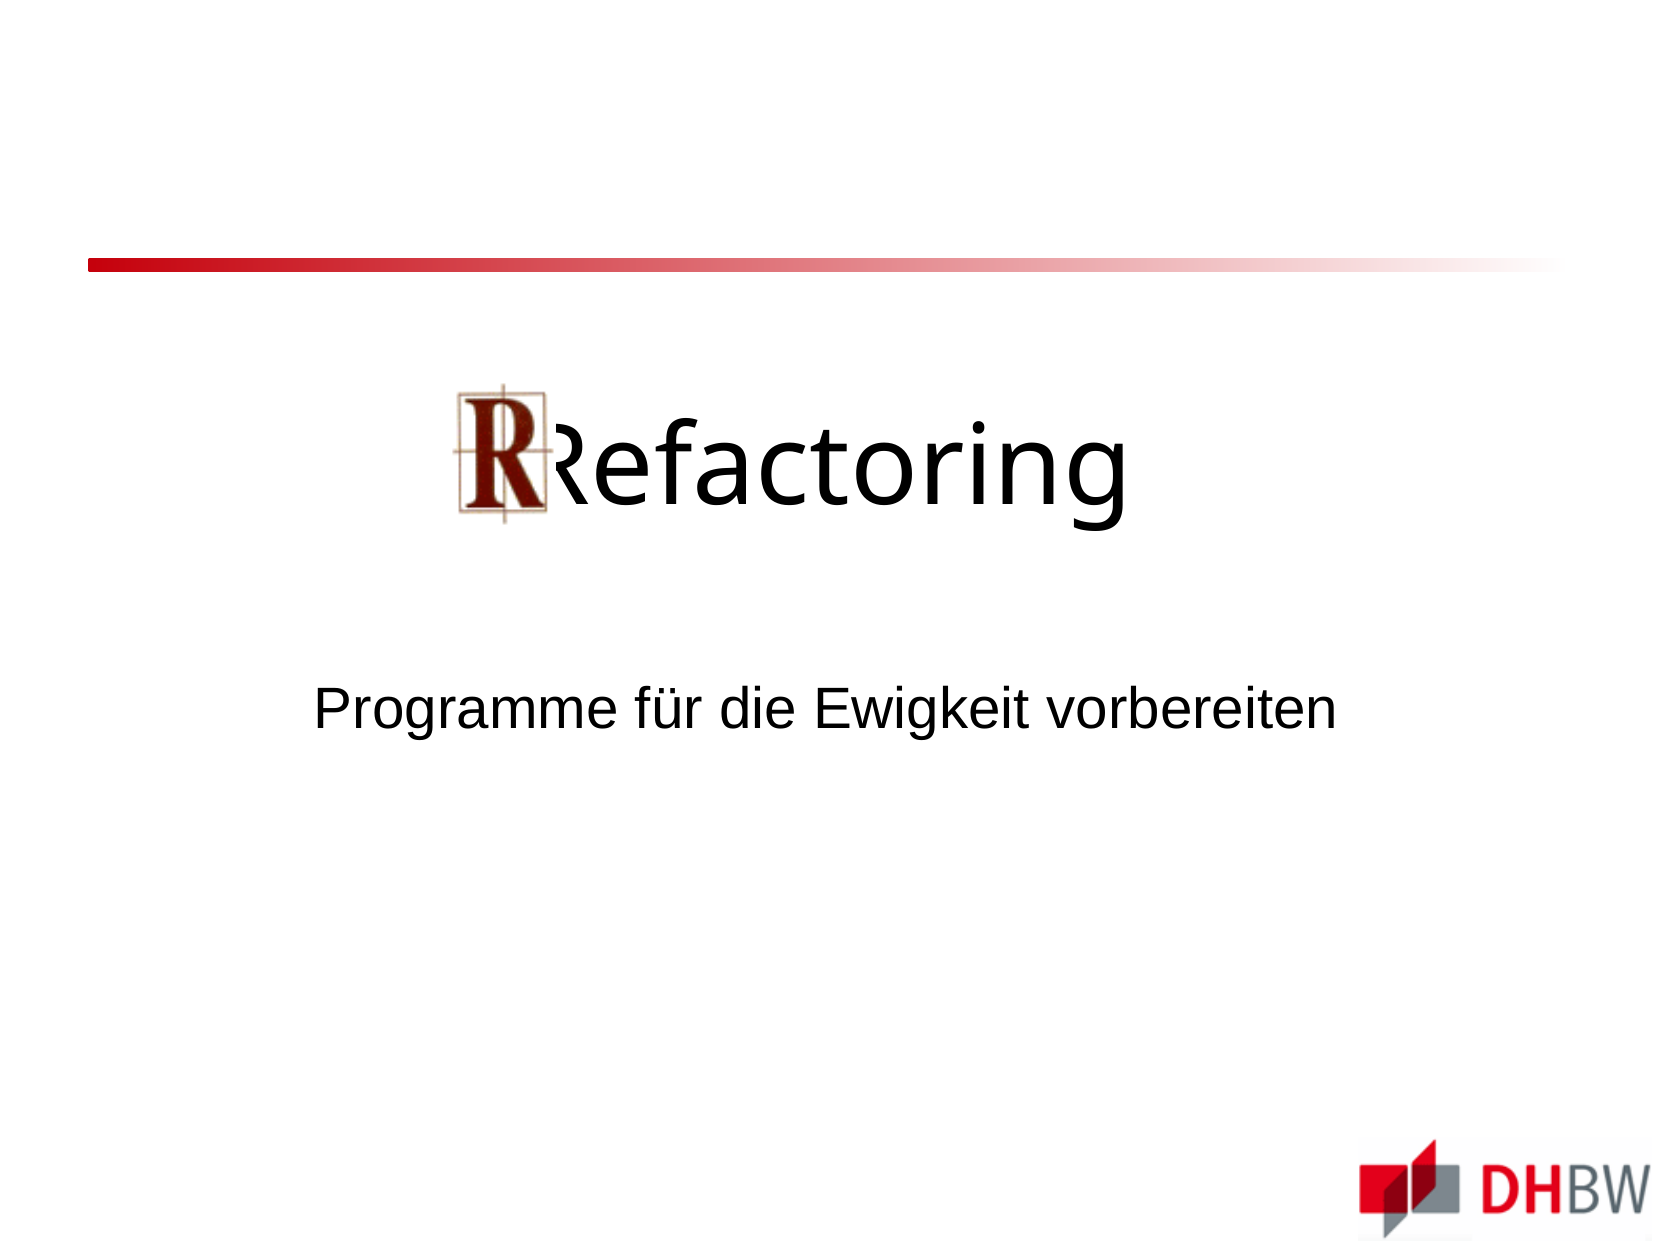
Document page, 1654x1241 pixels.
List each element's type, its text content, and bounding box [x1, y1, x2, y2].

list Refactoring Programme für die Ewigkeit vorbereiten [82, 383, 1571, 1094]
picture [1358, 1137, 1652, 1241]
chart [451, 381, 556, 529]
